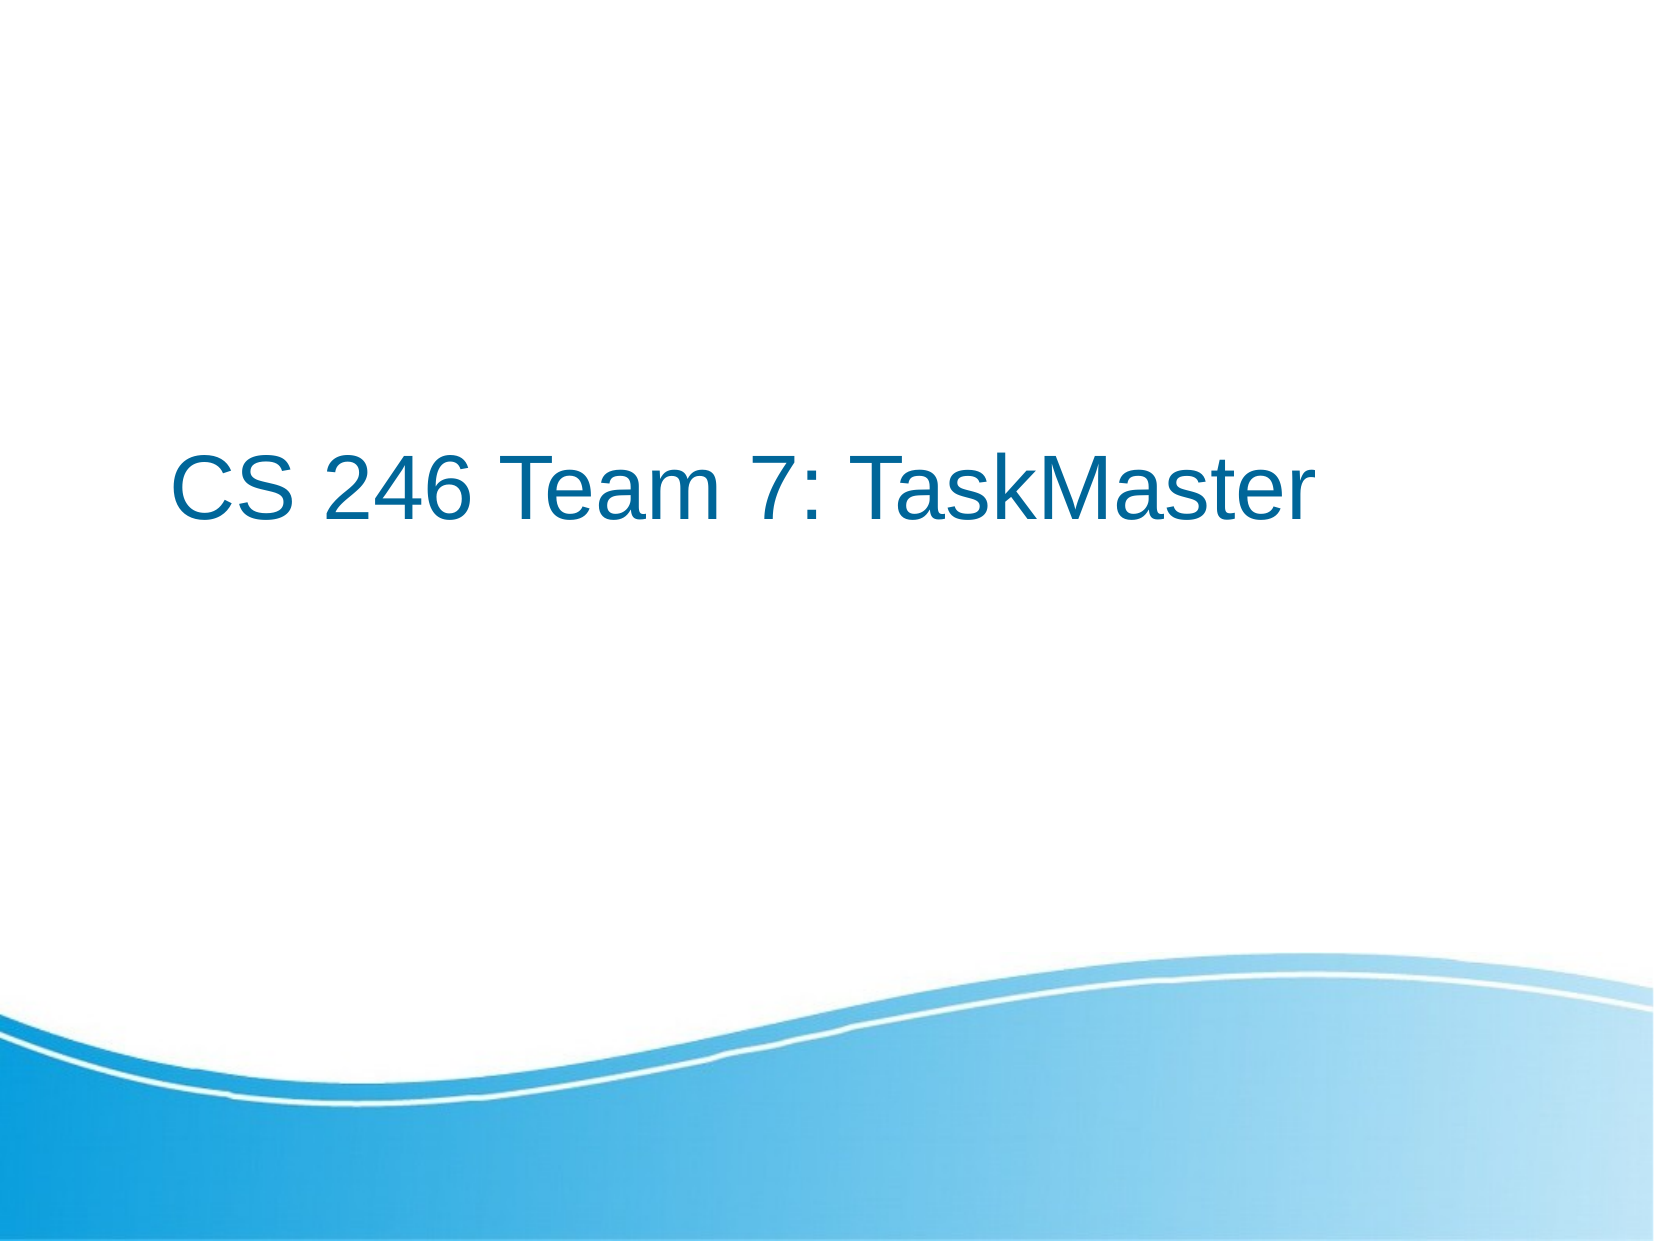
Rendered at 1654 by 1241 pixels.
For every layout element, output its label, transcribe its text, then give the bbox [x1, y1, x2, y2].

picture [0, 952, 1654, 1241]
title CS 246 Team 7: TaskMaster [0, 384, 1489, 592]
